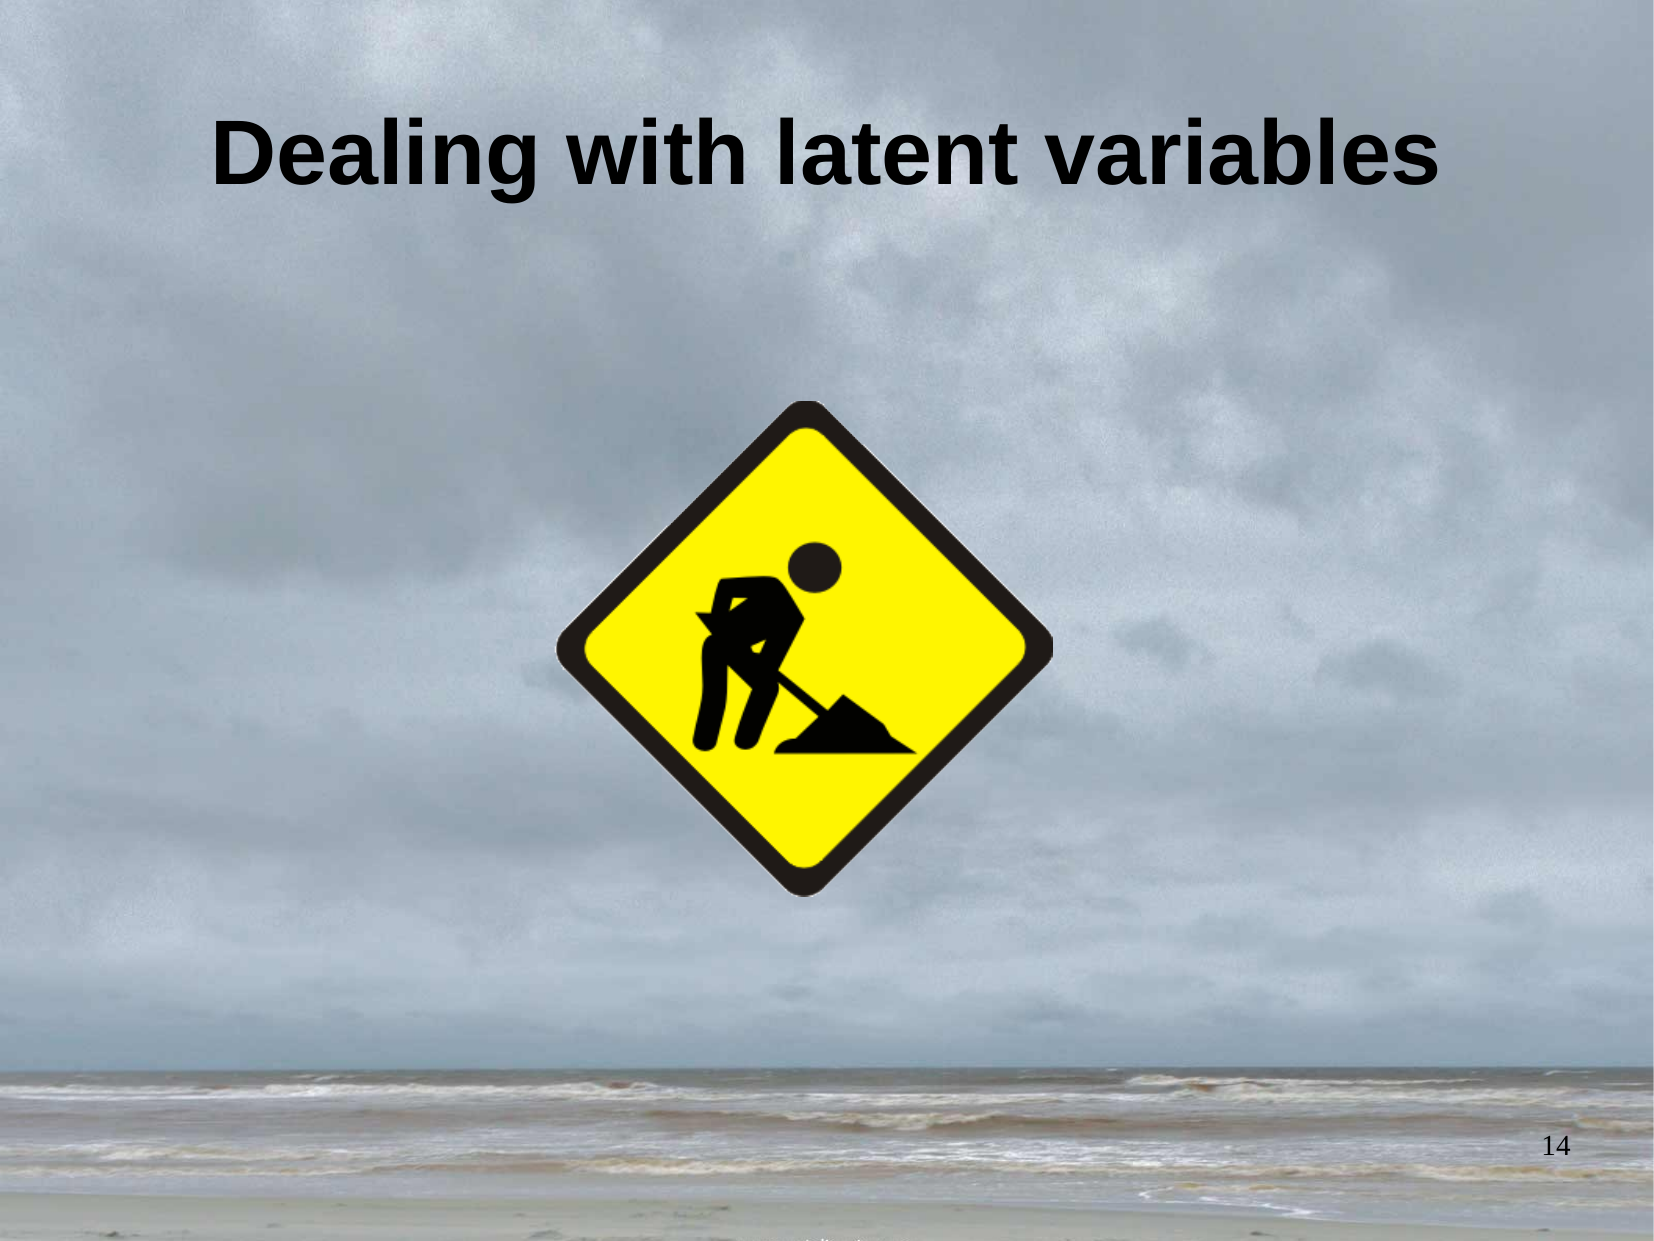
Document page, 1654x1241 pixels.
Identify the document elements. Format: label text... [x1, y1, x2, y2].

picture [0, 0, 1654, 1241]
title Dealing with latent variables [82, 56, 1571, 250]
